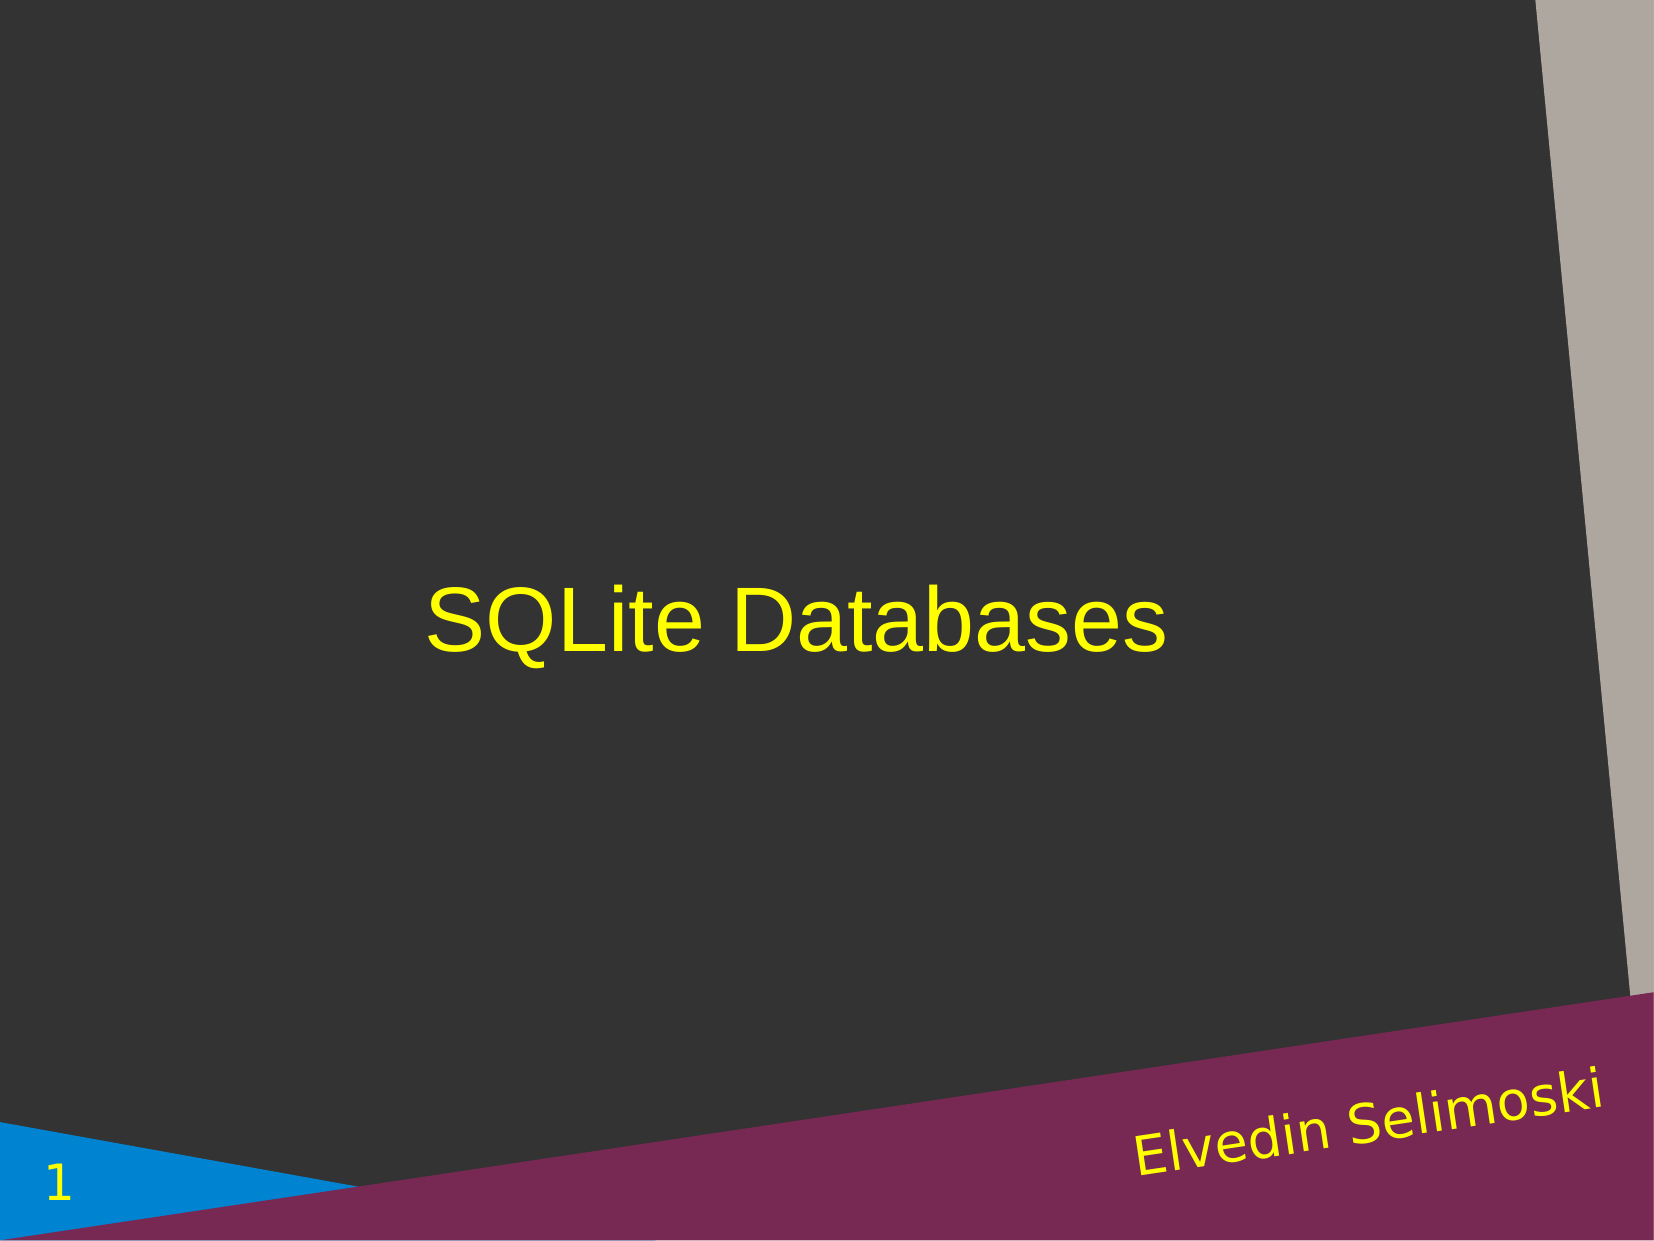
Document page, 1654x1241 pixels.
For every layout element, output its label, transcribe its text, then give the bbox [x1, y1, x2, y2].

title SQLite Databases [53, 407, 1542, 833]
text_box Elvedin Selimoski [1052, 1015, 1629, 1239]
